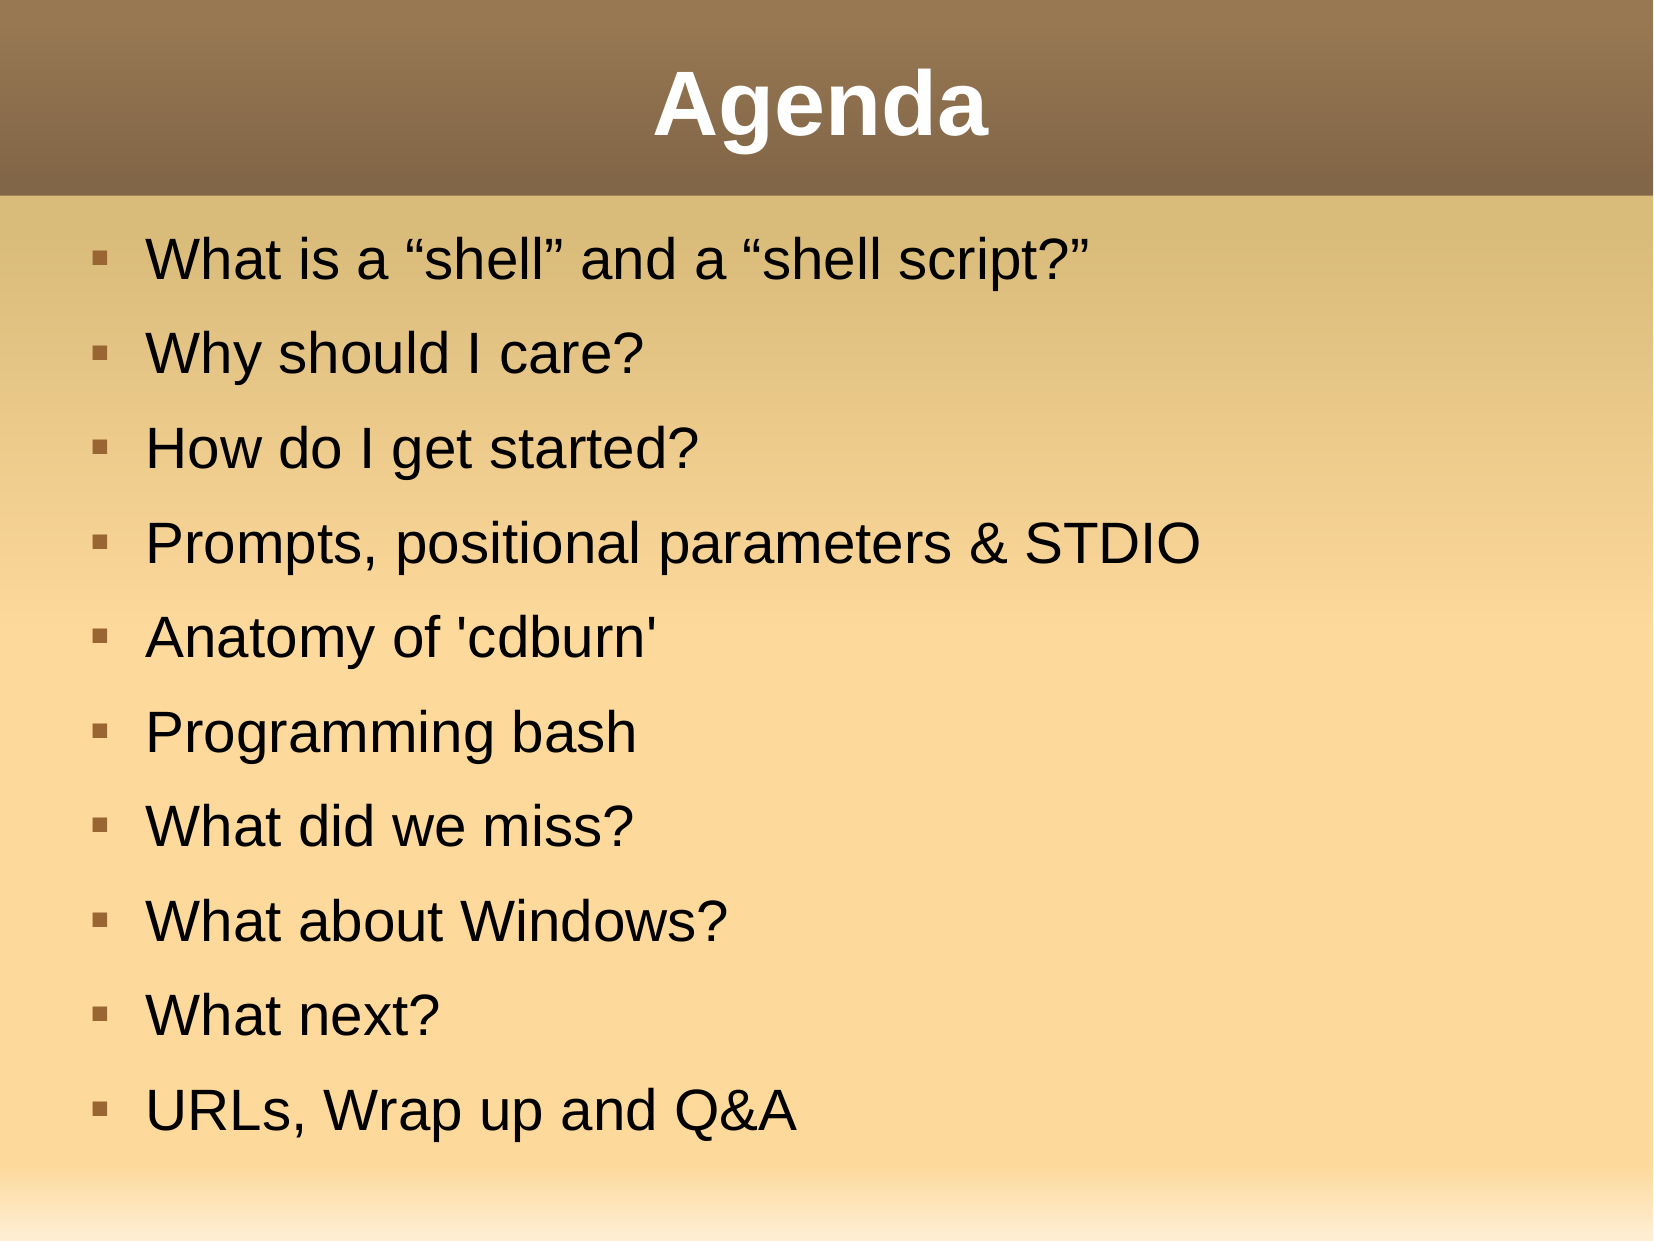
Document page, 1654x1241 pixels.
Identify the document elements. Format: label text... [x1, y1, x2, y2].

picture [0, 0, 1654, 1241]
title Agenda [76, 0, 1565, 208]
list What is a “shell” and a “shell script?” Why should I care? How do I get started? Prompts, positional parameters & STDIO Anatomy of 'cdburn' Programming bash What did we miss? What about Windows? What next? URLs, Wrap up and Q&A [74, 226, 1563, 1144]
